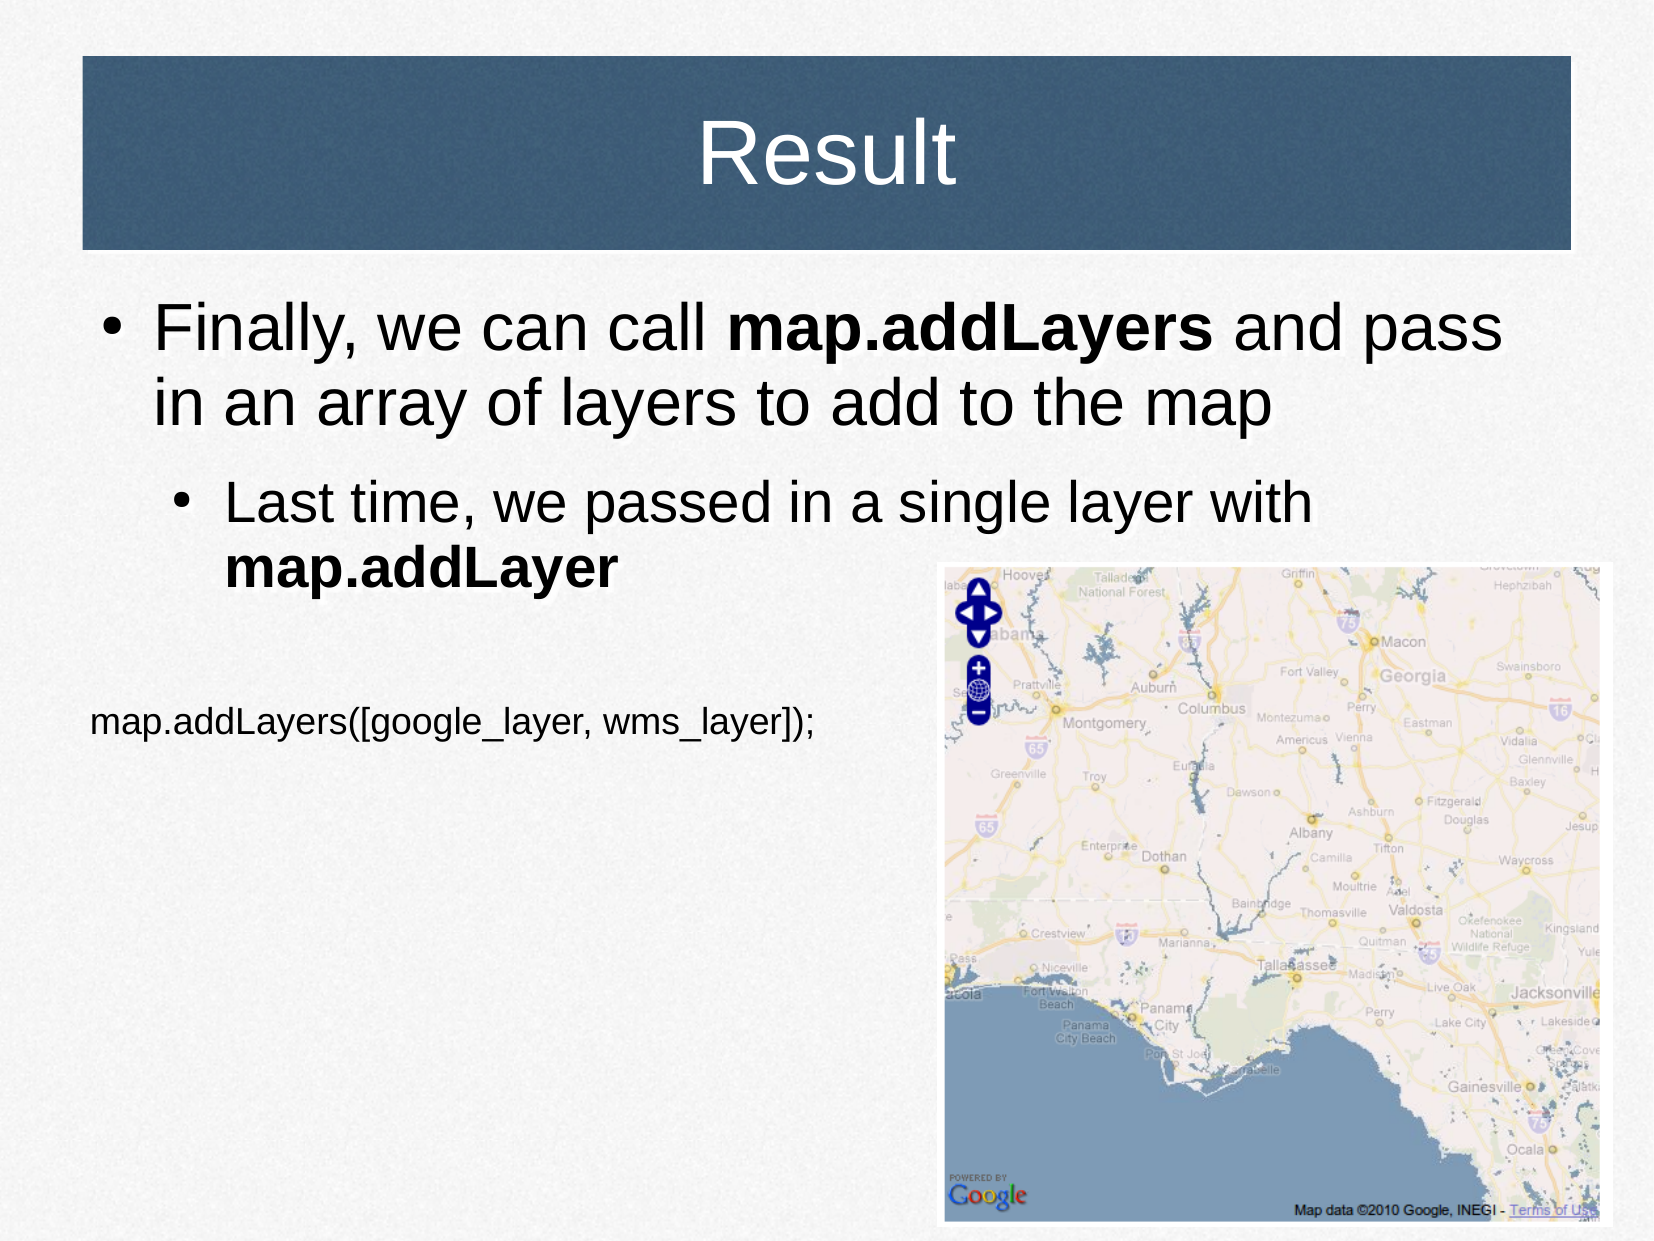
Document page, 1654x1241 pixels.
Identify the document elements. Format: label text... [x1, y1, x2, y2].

text_box map.addLayers([google_layer, wms_layer]); [75, 693, 831, 751]
picture [0, 0, 1654, 1241]
list Finally, we can call map.addLayers and pass in an array of layers to add to the map Last time, we passed in a single layer with map.addLayer [82, 290, 1571, 1109]
title Result [82, 56, 1571, 250]
